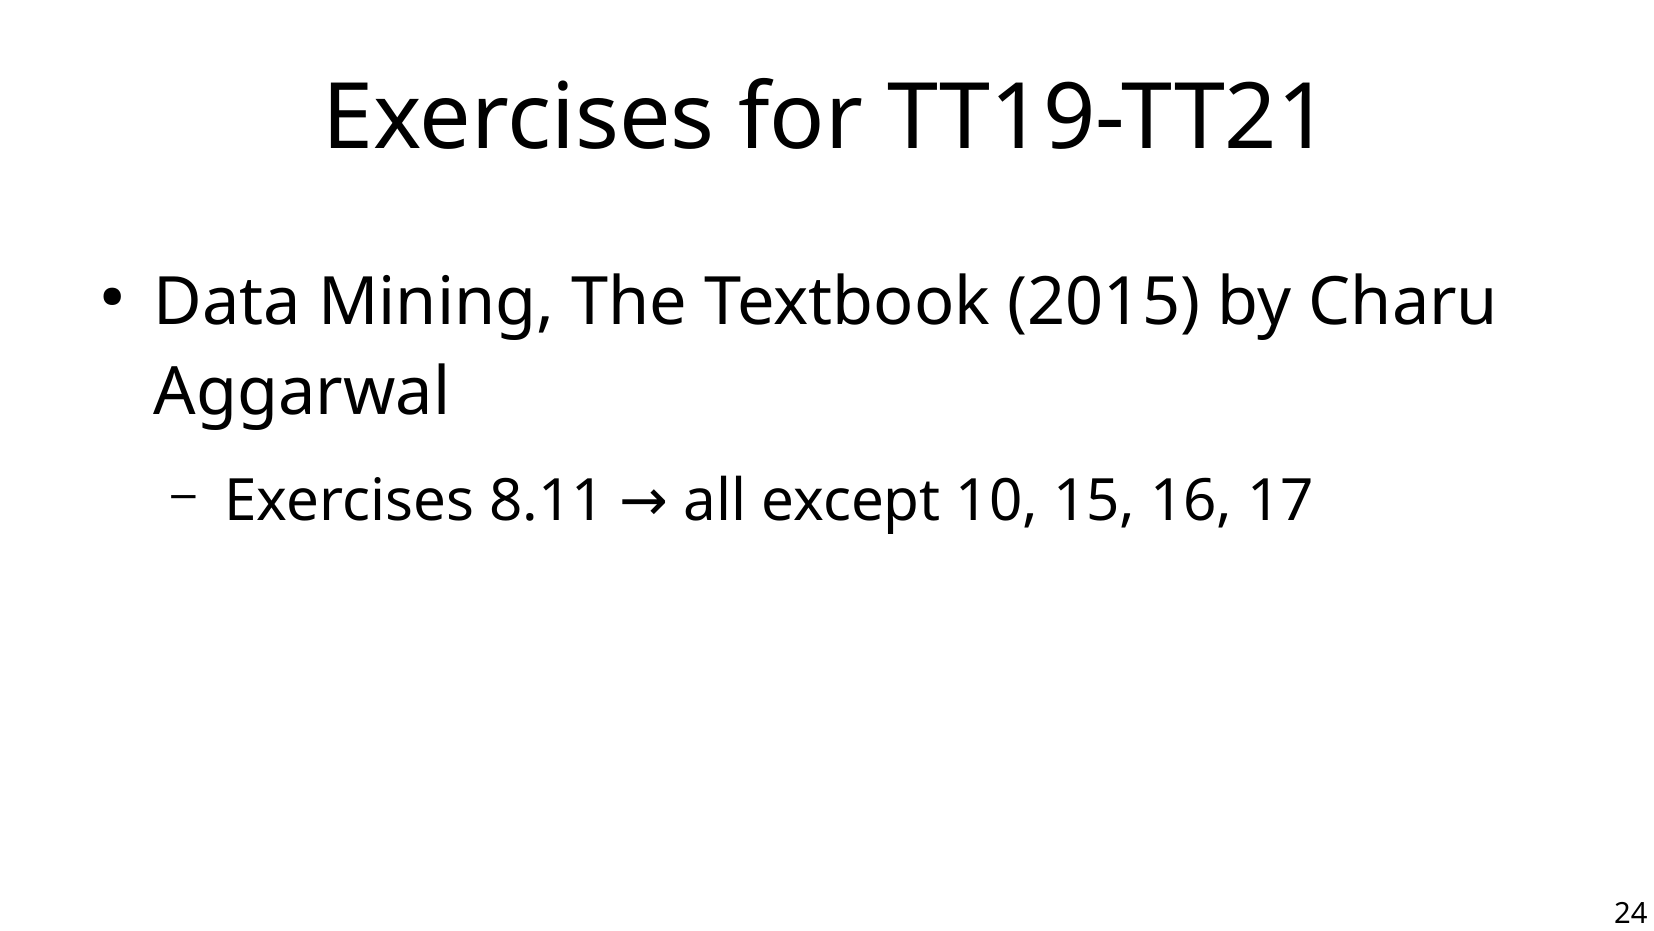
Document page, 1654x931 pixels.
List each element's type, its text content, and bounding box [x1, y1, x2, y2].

list Data Mining, The Textbook (2015) by Charu Aggarwal Exercises 8.11 → all except 10, 15, 16, 17 [82, 253, 1571, 793]
title Exercises for TT19-TT21 [82, 1, 1571, 226]
